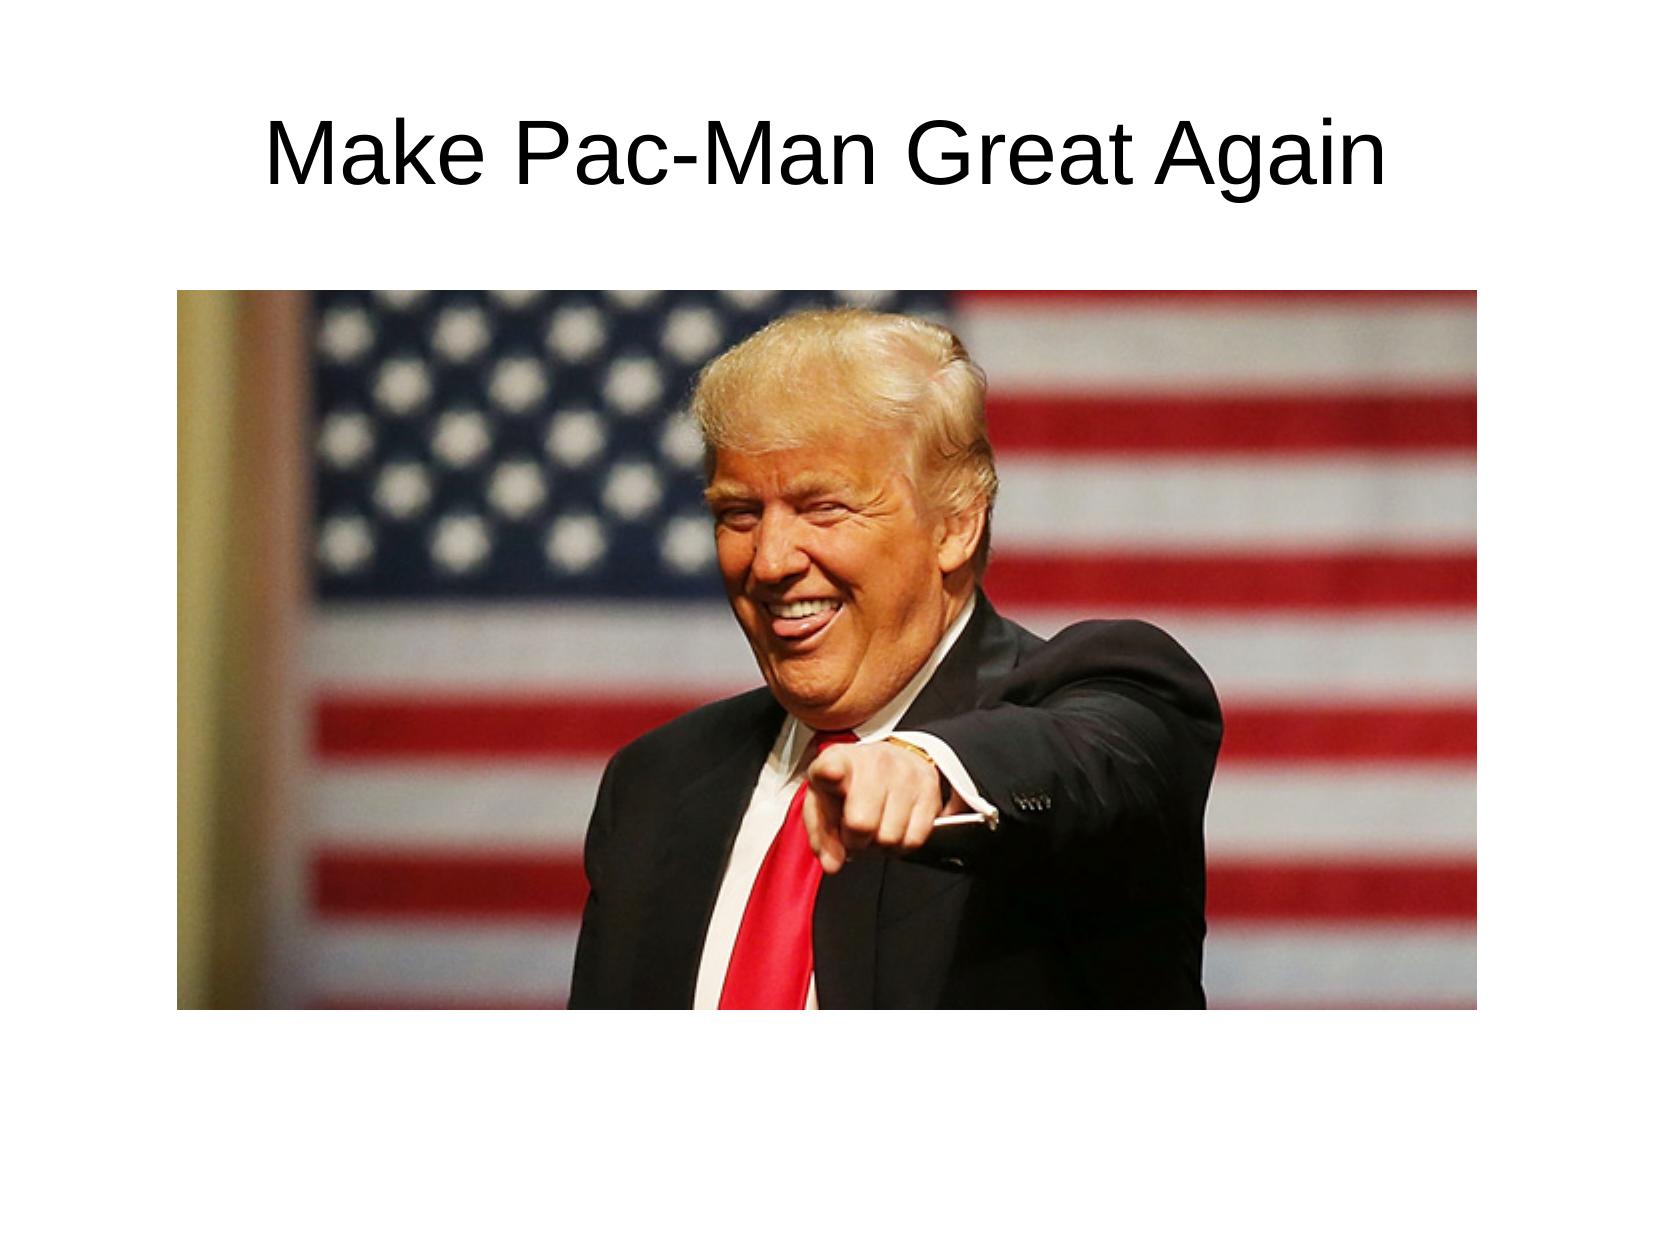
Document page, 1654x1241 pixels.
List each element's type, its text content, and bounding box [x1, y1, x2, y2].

picture [177, 290, 1477, 1010]
title Make Pac-Man Great Again [82, 49, 1571, 257]
